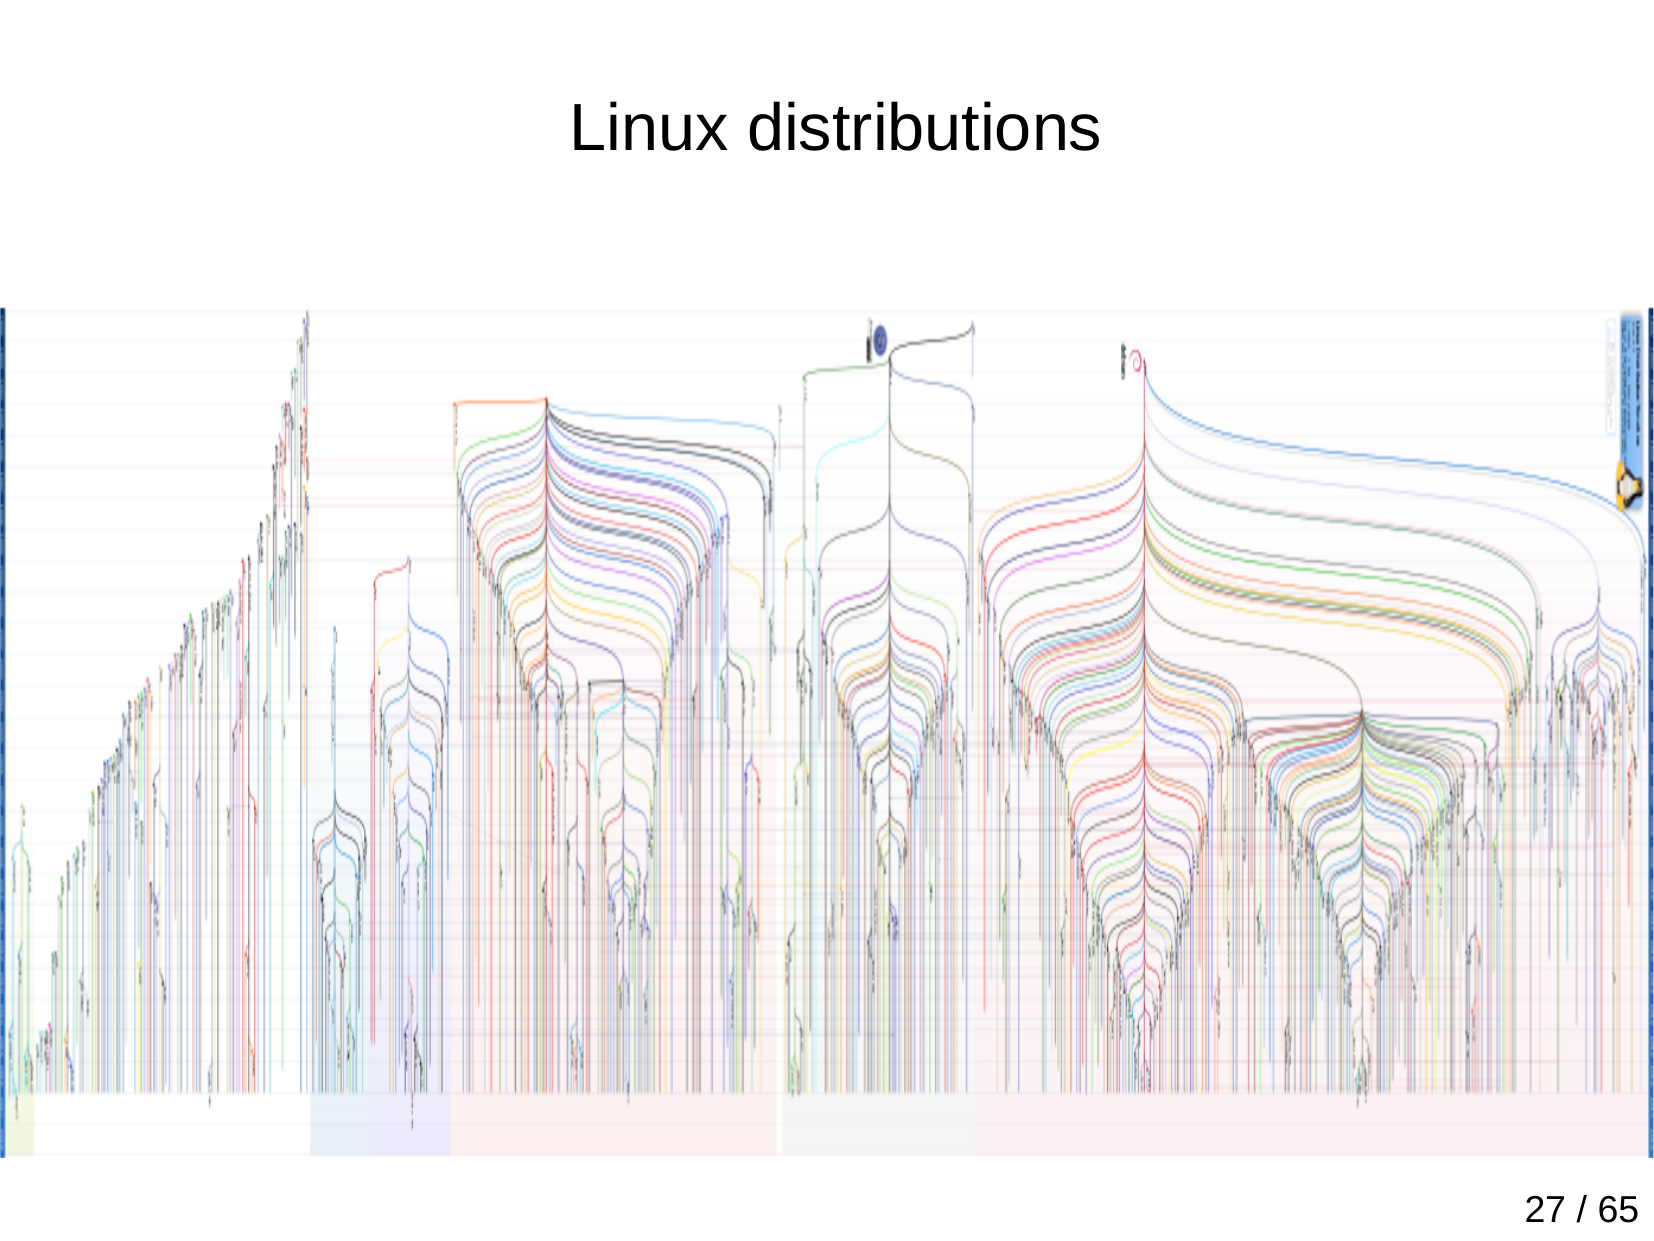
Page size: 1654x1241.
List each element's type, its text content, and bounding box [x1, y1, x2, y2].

text_box Linux distributions [555, 82, 1121, 173]
picture [0, 307, 1654, 1158]
text_box <number> / 65 [1380, 1181, 1654, 1238]
